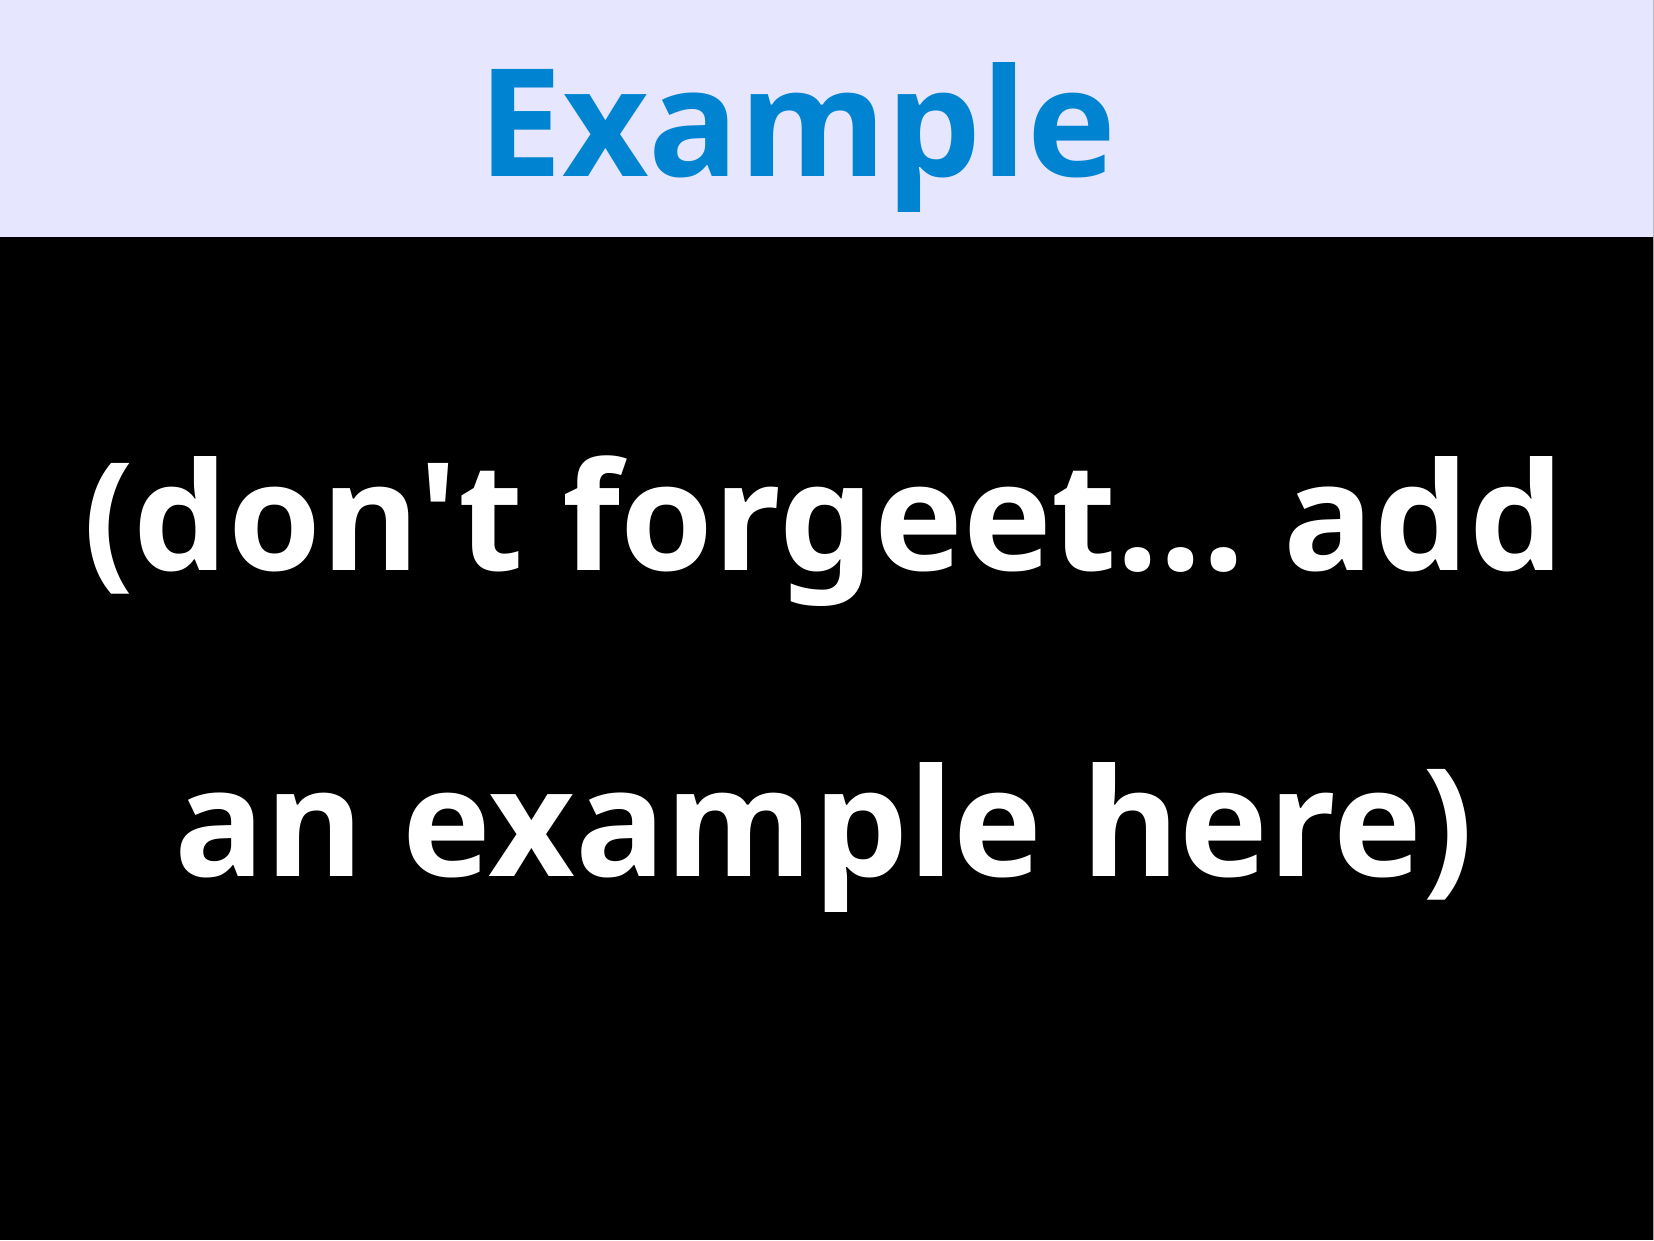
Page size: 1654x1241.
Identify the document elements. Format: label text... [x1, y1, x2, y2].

title (don't forgeet... add an example here) [45, 337, 1603, 892]
title Example [0, 0, 1654, 237]
